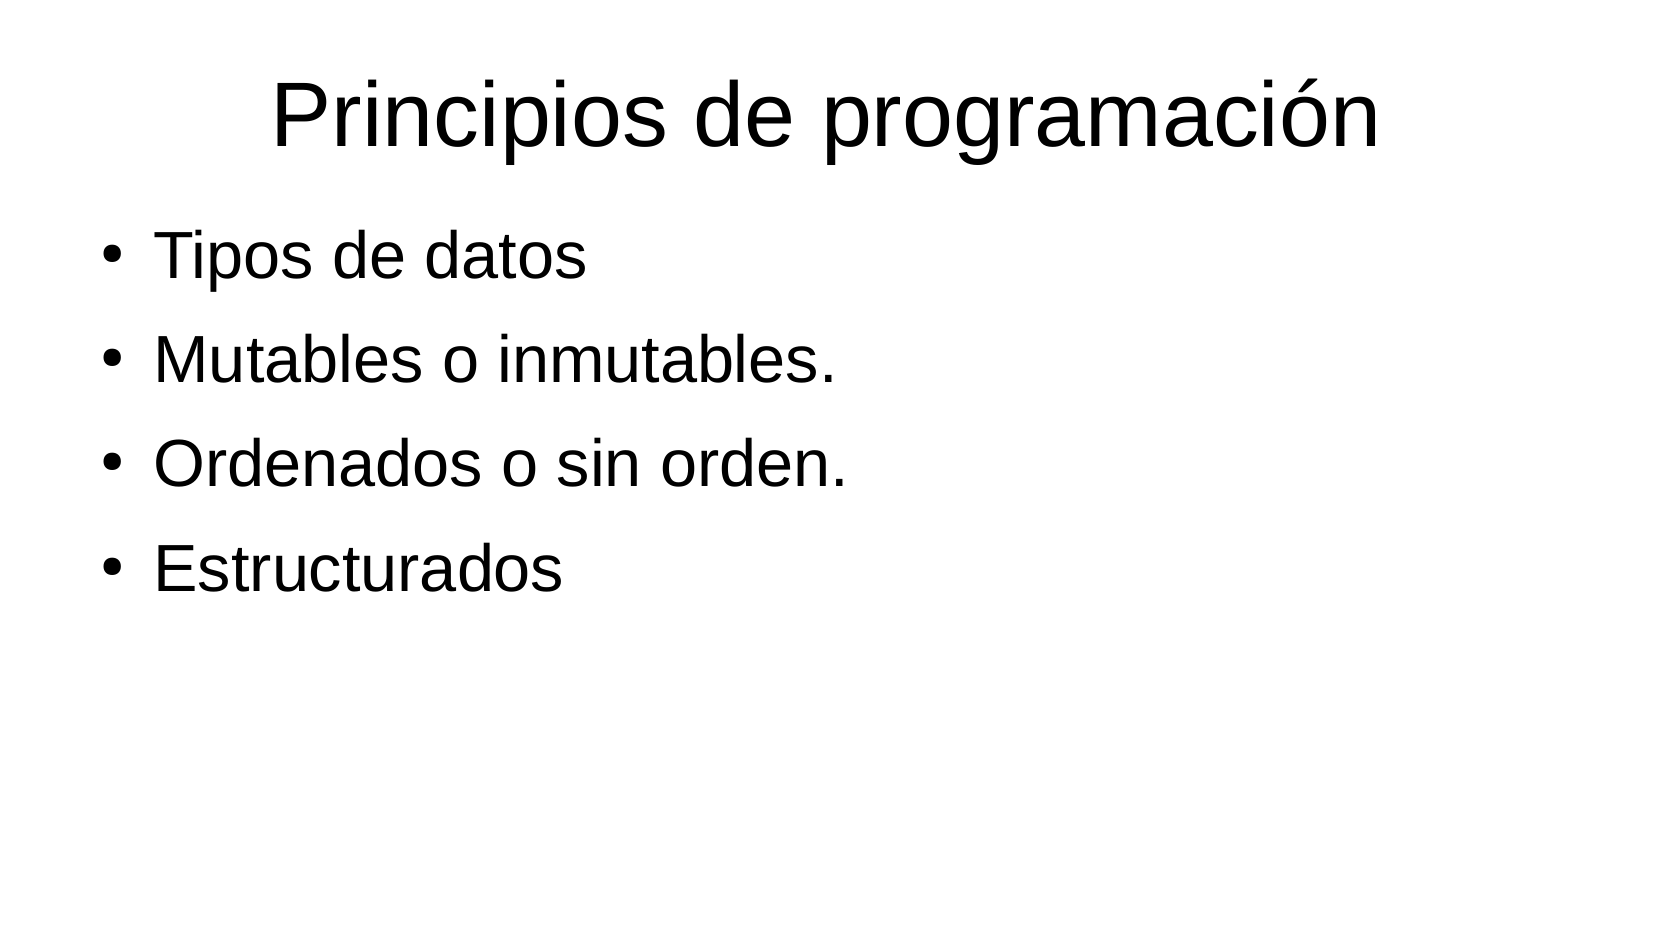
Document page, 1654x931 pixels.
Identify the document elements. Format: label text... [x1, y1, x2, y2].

title Principios de programación [82, 37, 1571, 193]
list Tipos de datos Mutables o inmutables. Ordenados o sin orden. Estructurados [82, 217, 1571, 758]
